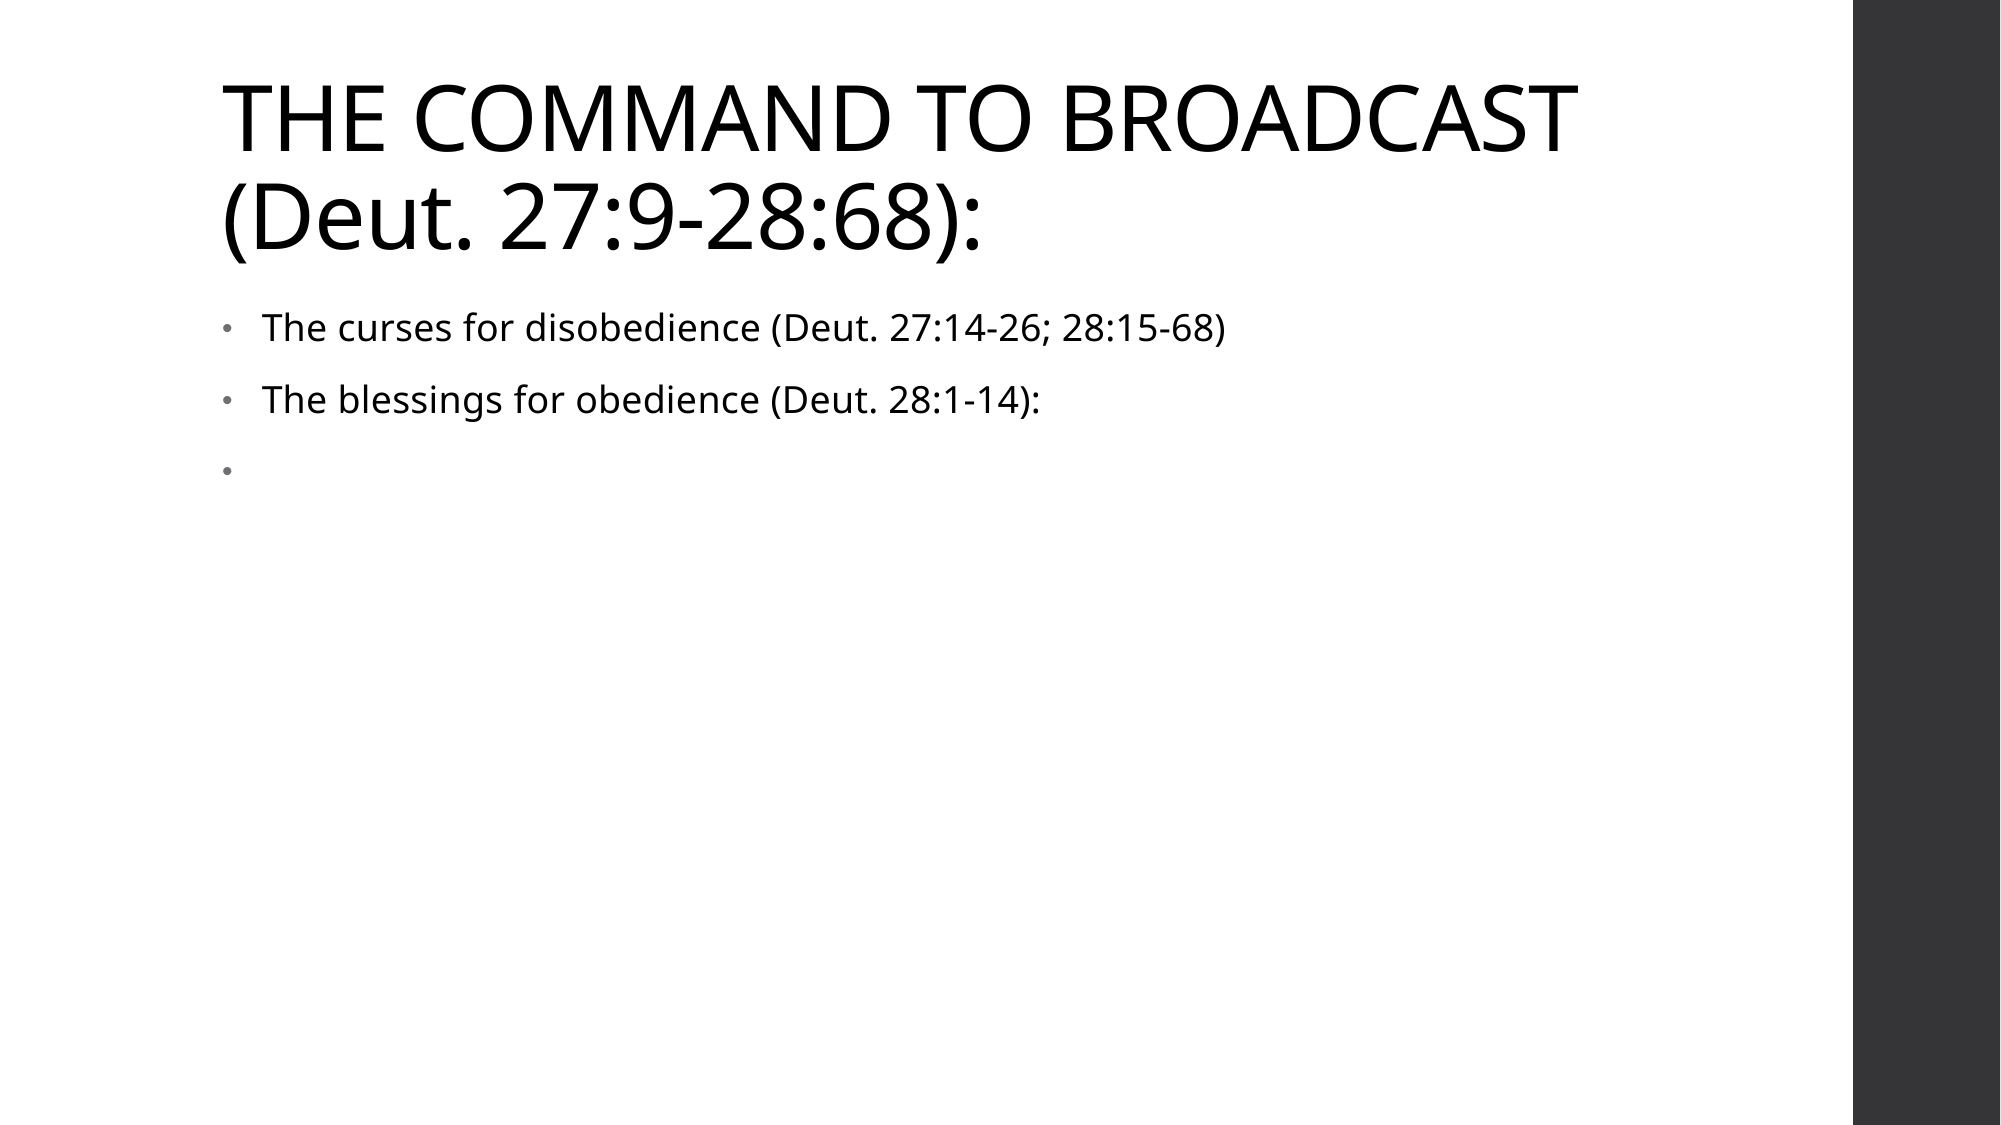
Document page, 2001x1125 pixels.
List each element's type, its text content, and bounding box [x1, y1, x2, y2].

title THE COMMAND TO BROADCAST (Deut. 27:9-28:68): [206, 60, 1797, 278]
list The curses for disobedience (Deut. 27:14-26; 28:15-68) The blessings for obedience (Deut. 28:1-14): [206, 299, 1617, 1014]
